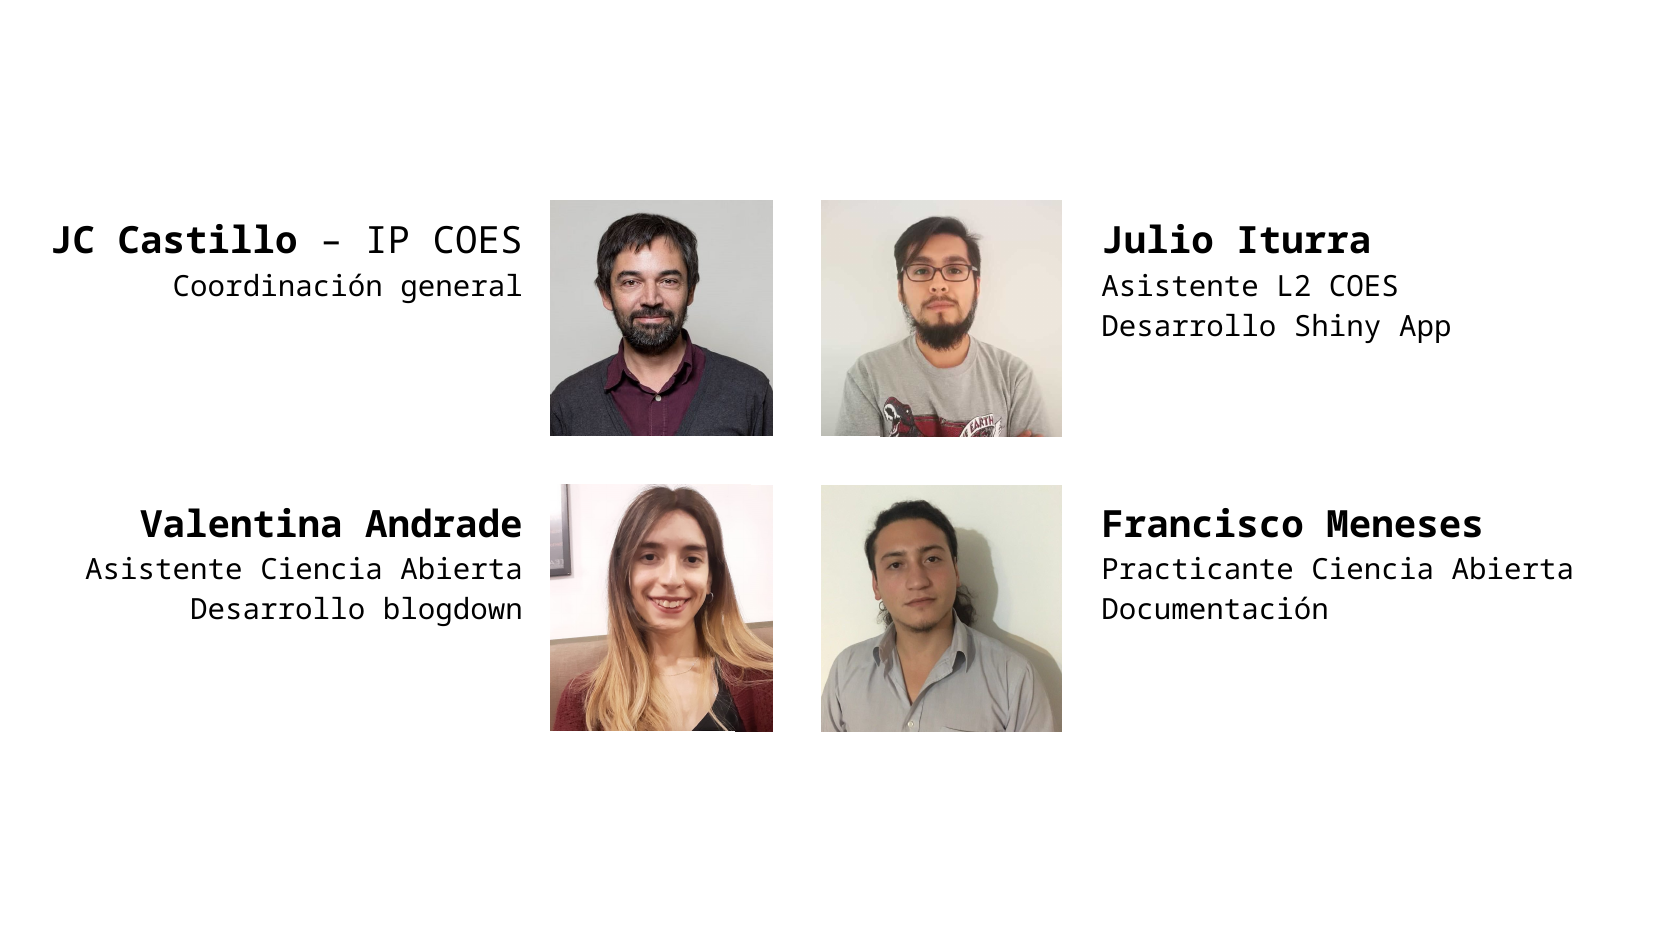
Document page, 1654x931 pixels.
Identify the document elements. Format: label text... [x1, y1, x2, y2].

picture [821, 200, 1062, 437]
text_box Valentina Andrade Asistente Ciencia Abierta Desarrollo blogdown [0, 490, 538, 671]
picture [821, 485, 1062, 732]
text_box [501, 165, 1134, 781]
picture [550, 200, 773, 436]
text_box Francisco Meneses Practicante Ciencia Abierta Documentación [1086, 490, 1654, 672]
text_box Julio Iturra Asistente L2 COES Desarrollo Shiny App [1086, 206, 1654, 388]
picture [550, 484, 773, 732]
text_box JC Castillo – IP COES Coordinación general [0, 206, 538, 312]
